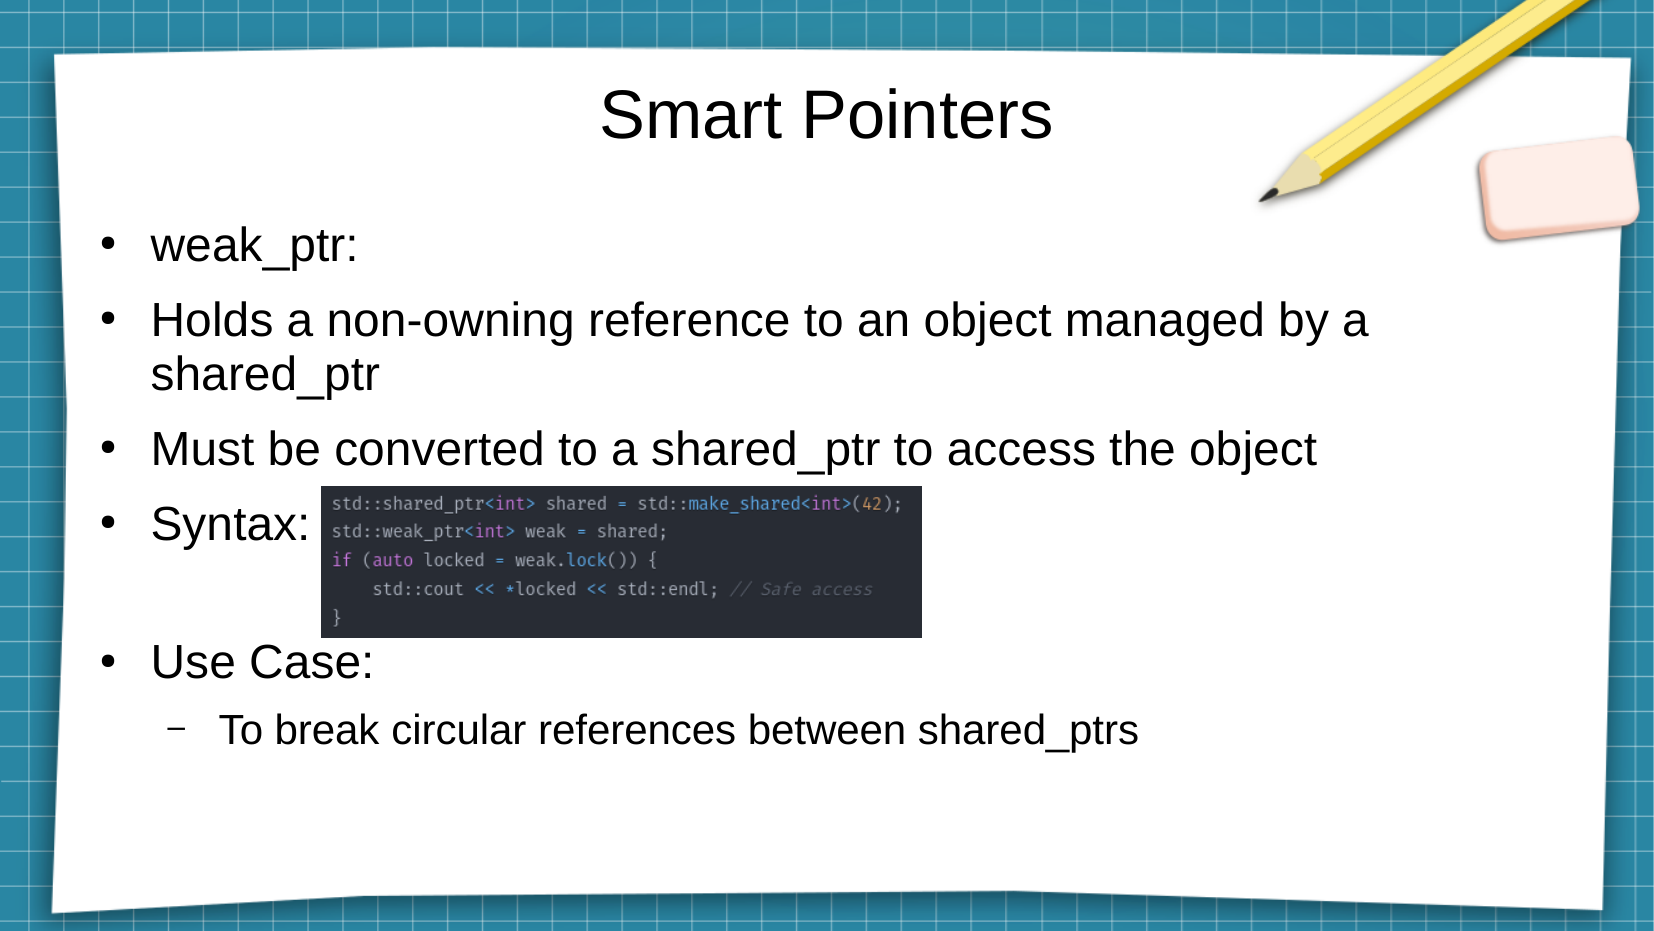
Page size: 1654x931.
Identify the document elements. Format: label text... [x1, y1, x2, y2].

title Smart Pointers [82, 37, 1571, 193]
list weak_ptr: Holds a non-owning reference to an object managed by a shared_ptr Must be converted to a shared_ptr to access the object Syntax: Use Case: To break circular references between shared_ptrs [82, 217, 1571, 758]
picture [0, 0, 1654, 931]
